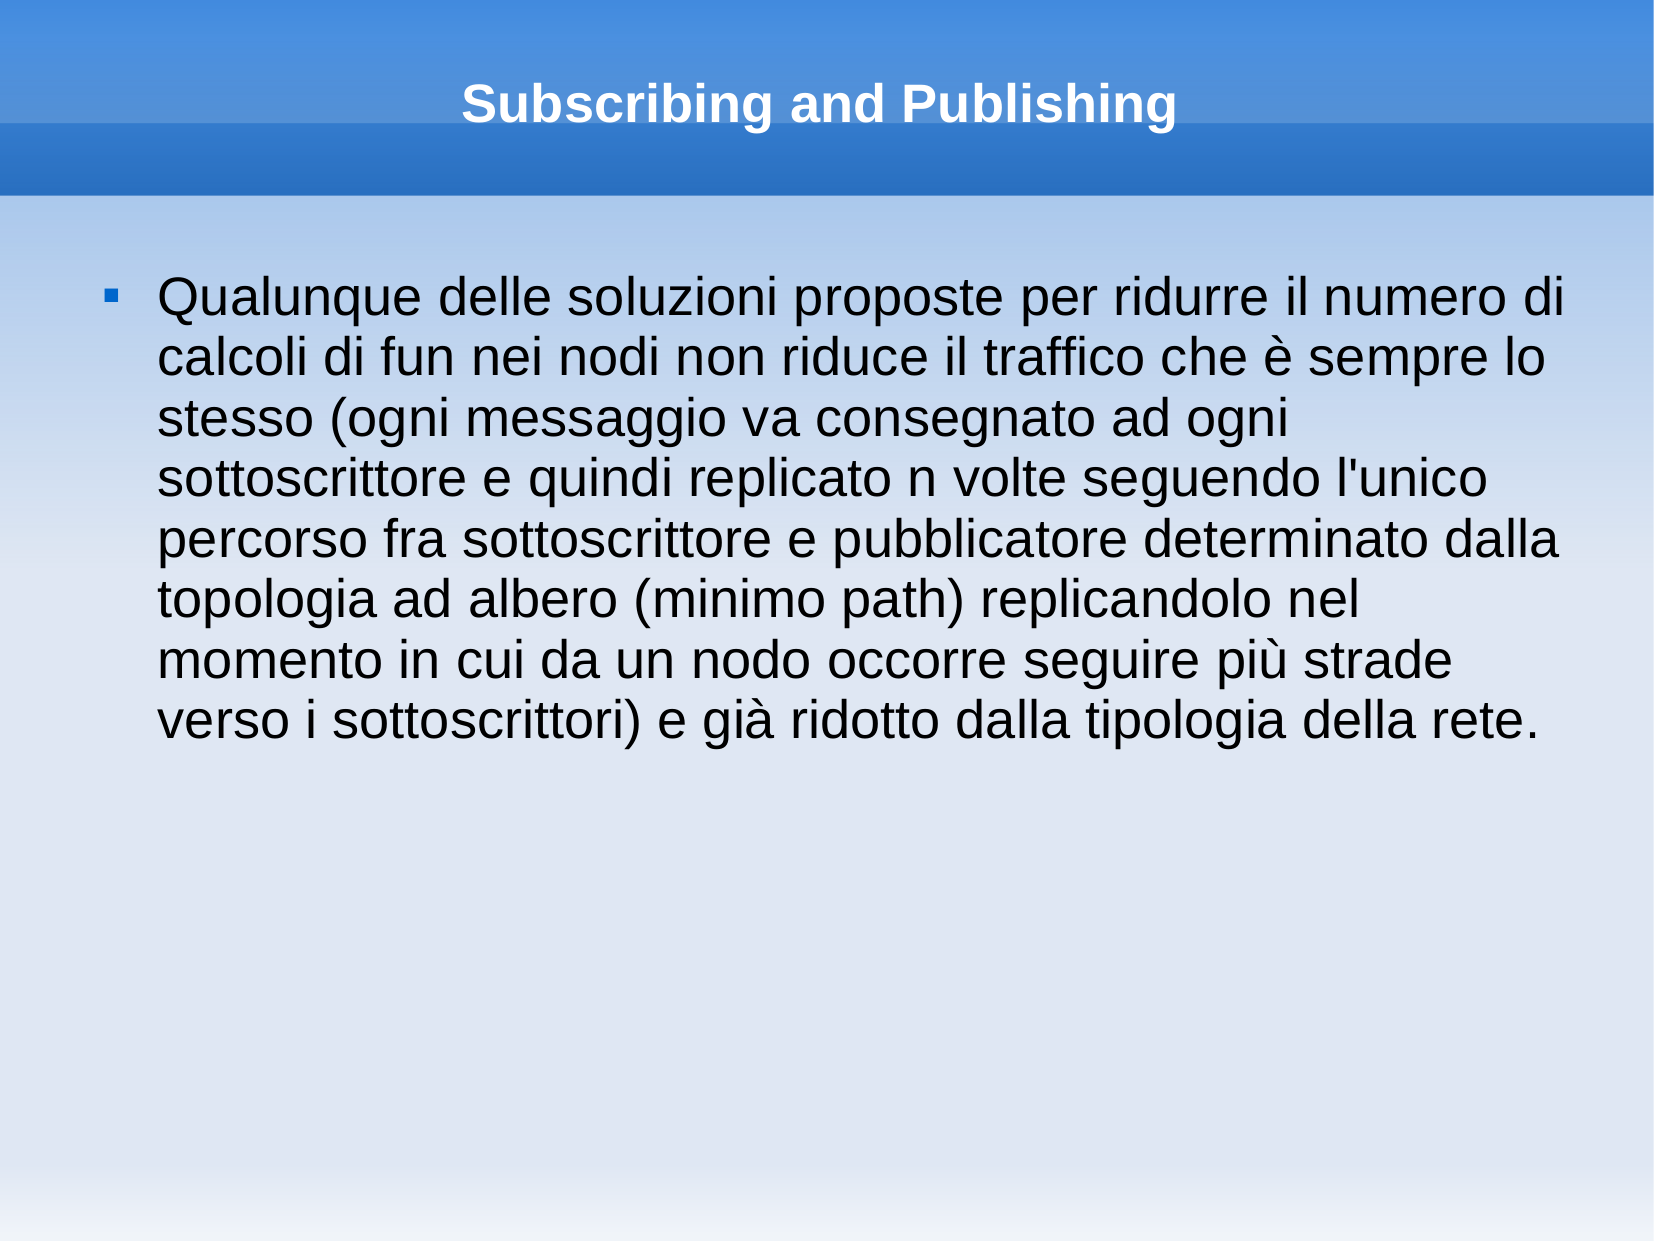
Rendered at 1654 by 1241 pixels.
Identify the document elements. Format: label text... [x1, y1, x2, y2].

picture [0, 0, 1654, 1241]
list Qualunque delle soluzioni proposte per ridurre il numero di calcoli di fun nei nodi non riduce il traffico che è sempre lo stesso (ogni messaggio va consegnato ad ogni sottoscrittore e quindi replicato n volte seguendo l'unico percorso fra sottoscrittore e pubblicatore determinato dalla topologia ad albero (minimo path) replicandolo nel momento in cui da un nodo occorre seguire più strade verso i sottoscrittori) e già ridotto dalla tipologia della rete. [86, 266, 1576, 1070]
title Subscribing and Publishing [76, 7, 1565, 200]
